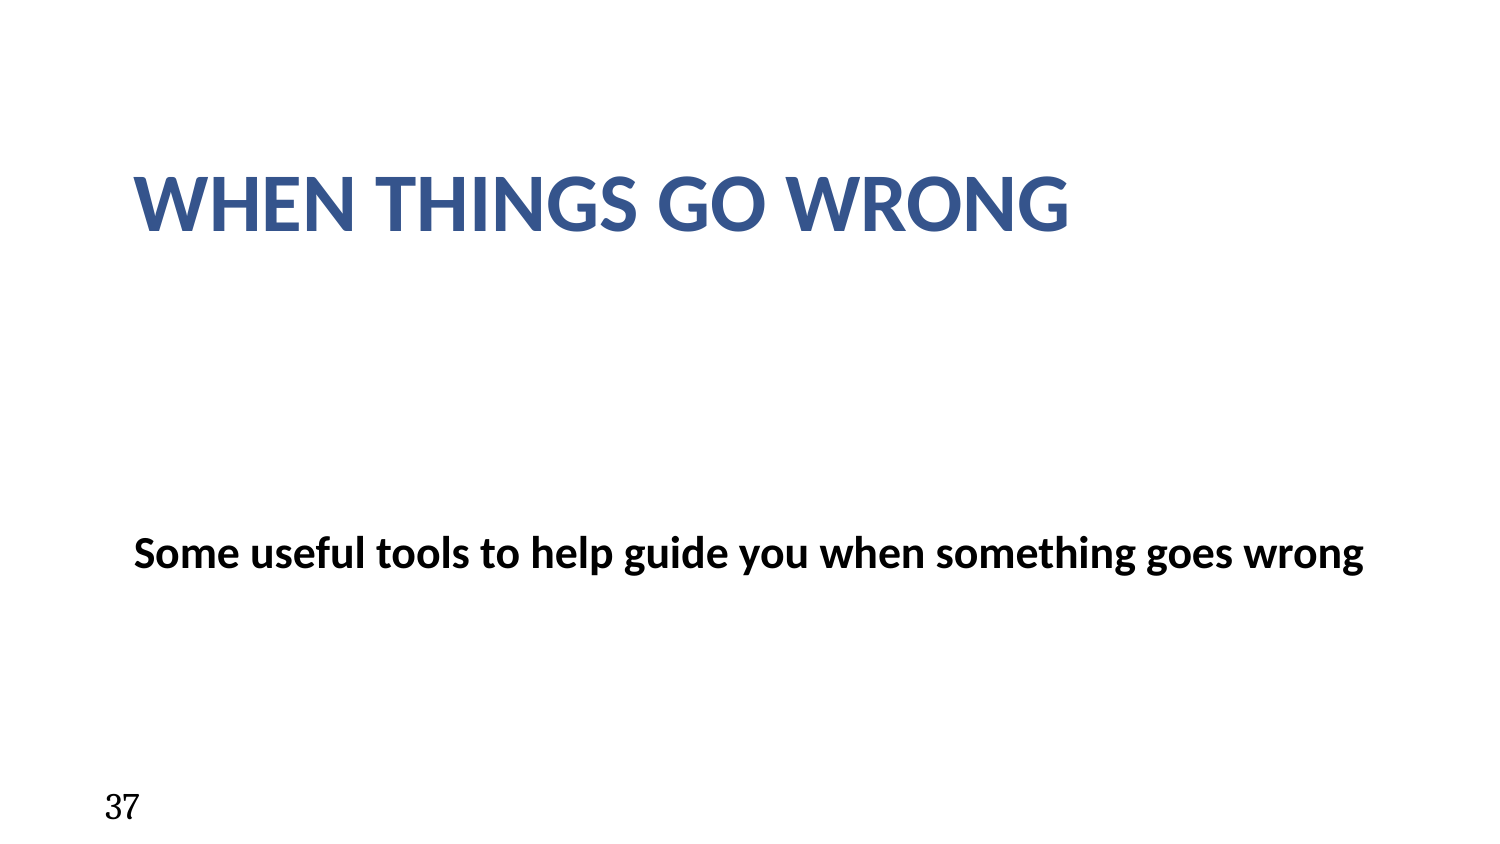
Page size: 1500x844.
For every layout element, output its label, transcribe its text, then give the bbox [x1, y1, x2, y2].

text_box Some useful tools to help guide you when something goes wrong [118, 515, 1394, 701]
text_box <number> [0, 782, 156, 827]
text_box WHEN THINGS GO WRONG [118, 140, 1394, 309]
